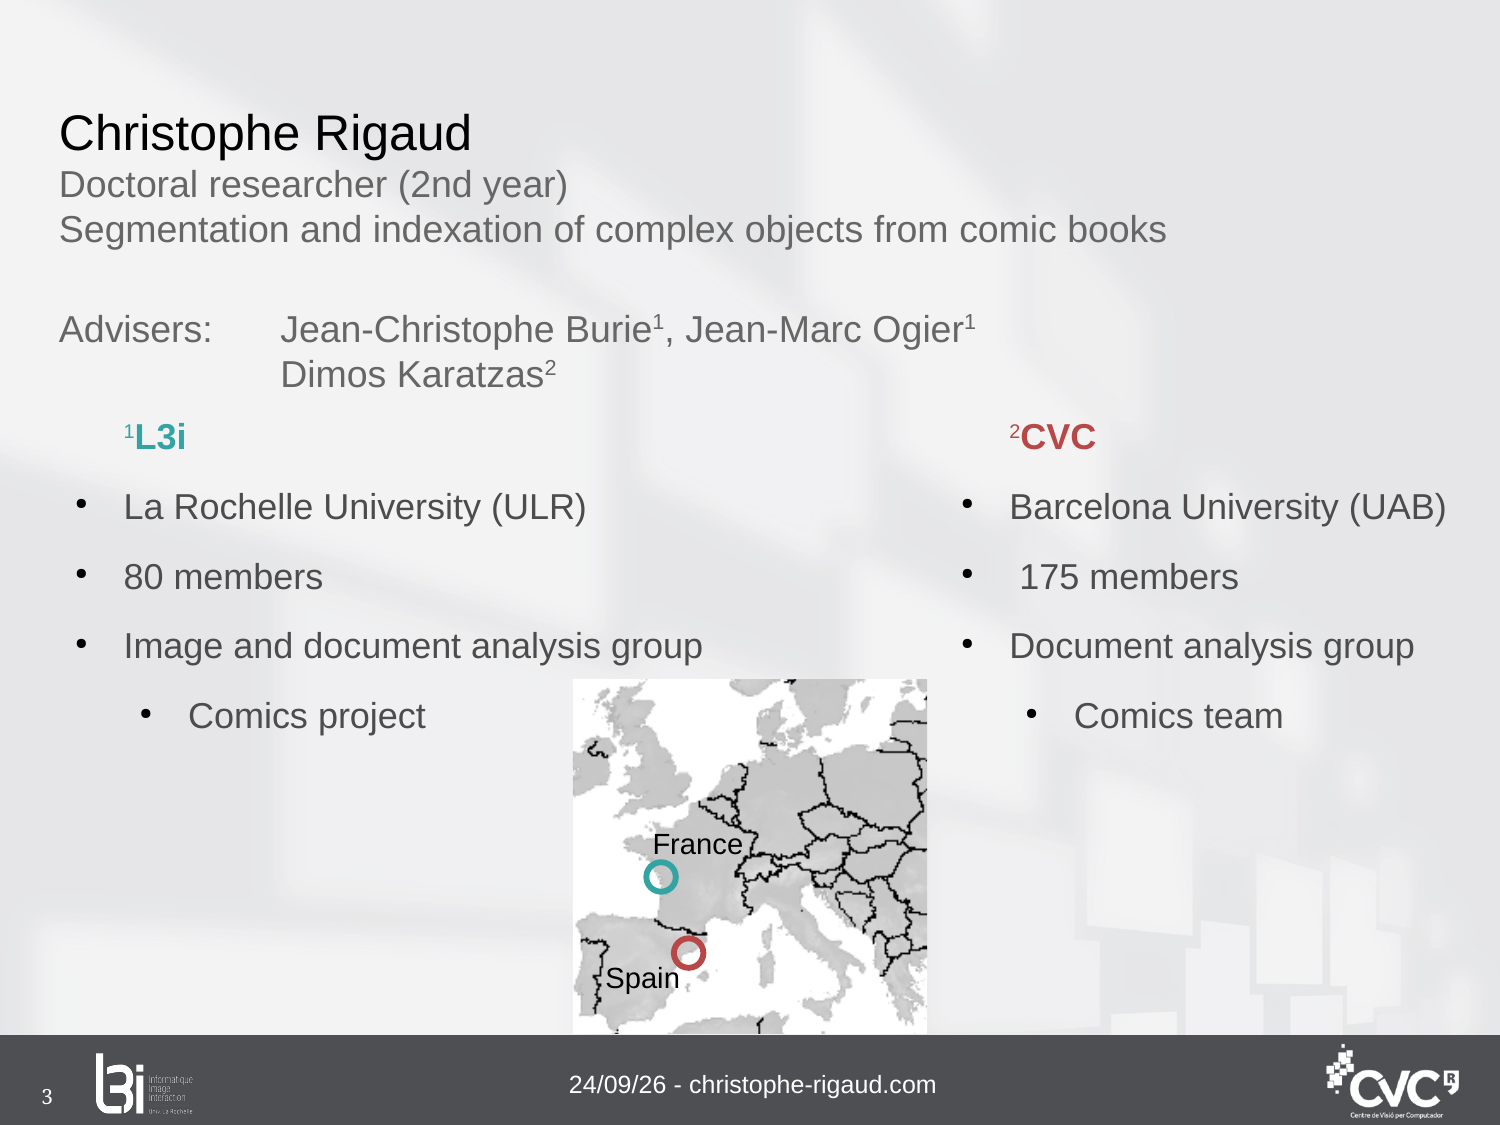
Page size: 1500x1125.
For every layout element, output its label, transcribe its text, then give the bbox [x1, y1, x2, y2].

text_box 01/03/13 - christophe-rigaud.com [219, 1063, 1447, 1106]
list 1L3i La Rochelle University (ULR) 80 members Image and document analysis group Comics project [59, 413, 798, 739]
title Christophe Rigaud Doctoral researcher (2nd year) Segmentation and indexation of complex objects from comic books Advisers: Jean-Christophe Burie1, Jean-Marc Ogier1 Dimos Karatzas2 [58, 100, 1476, 414]
text_box France [637, 820, 786, 869]
picture [0, 0, 1500, 1125]
text_box Spain [590, 954, 739, 1003]
list 2CVC Barcelona University (UAB) 175 members Document analysis group Comics team [944, 413, 1500, 739]
